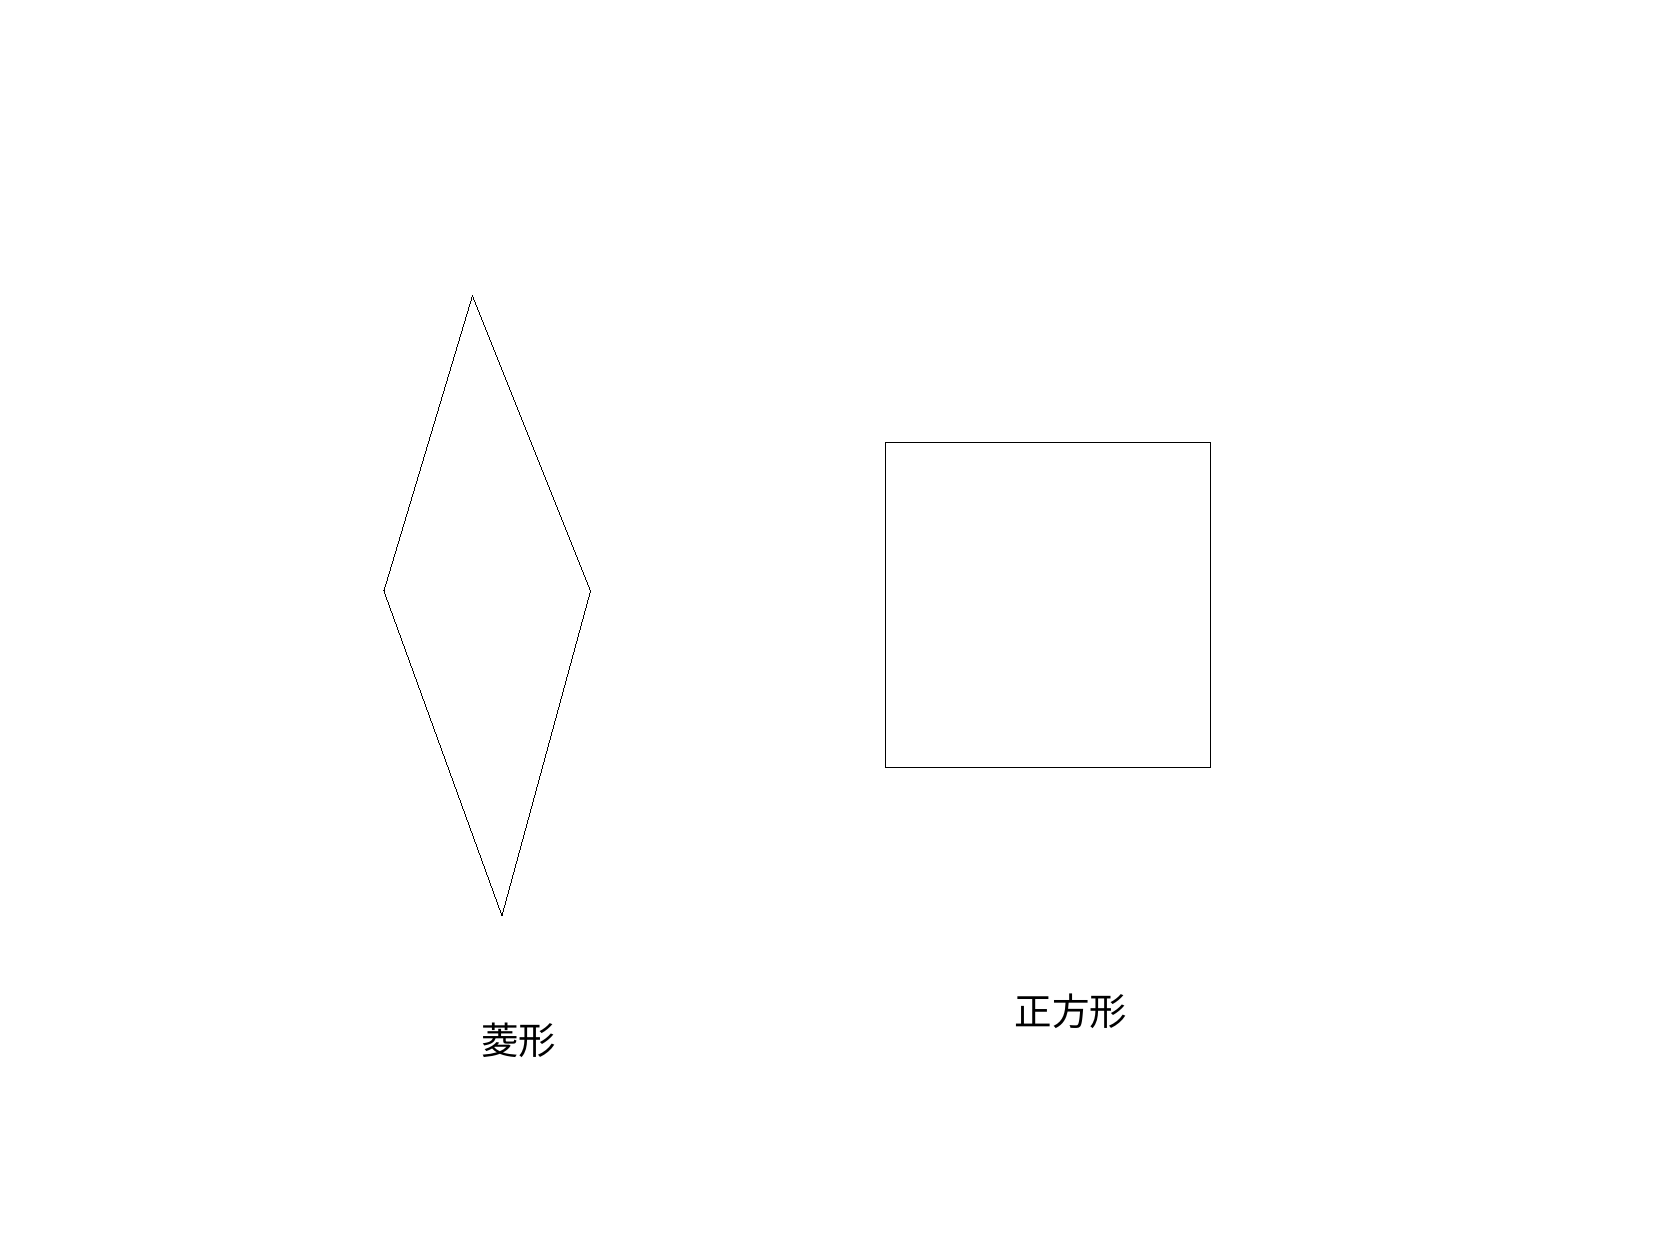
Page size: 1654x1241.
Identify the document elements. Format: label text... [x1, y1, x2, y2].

text_box 正方形 [1000, 974, 1125, 1032]
text_box 菱形 [466, 1003, 560, 1061]
